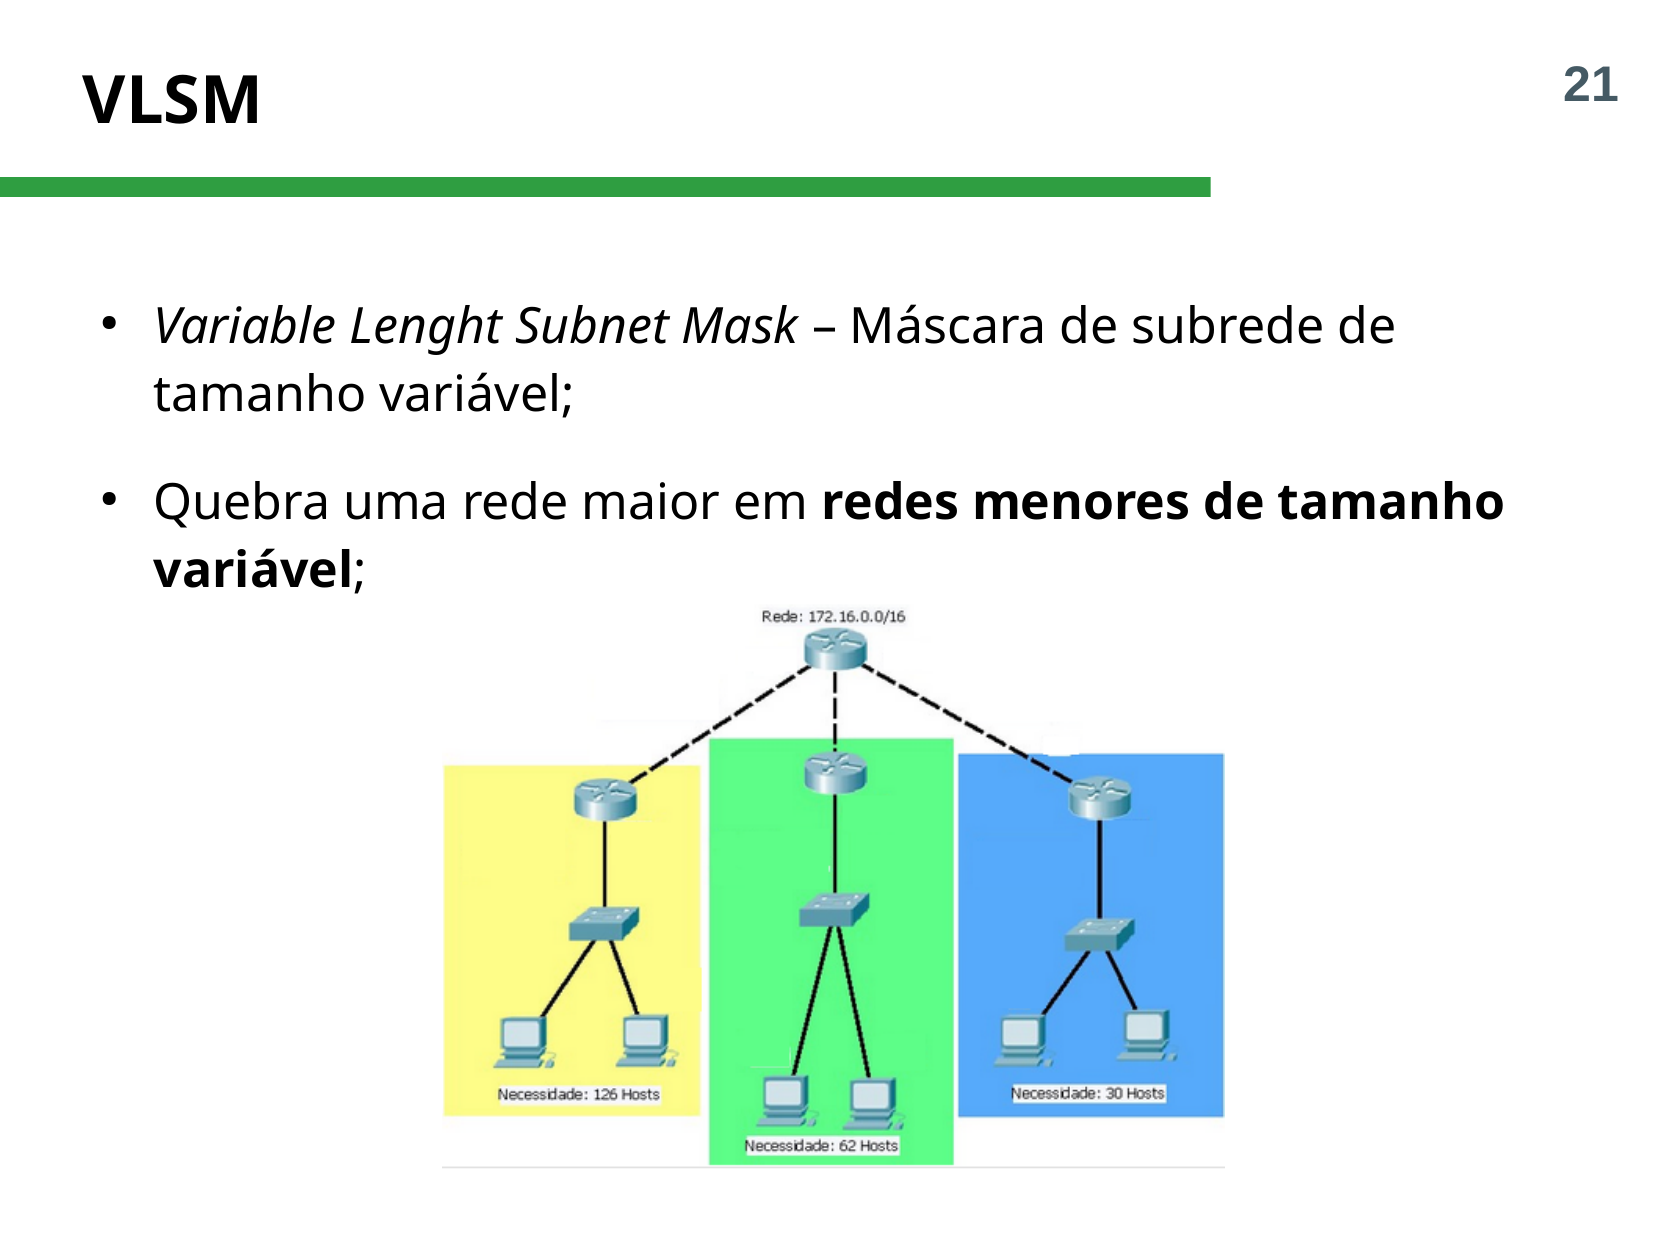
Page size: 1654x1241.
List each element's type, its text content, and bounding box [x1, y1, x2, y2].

picture [442, 603, 1225, 1170]
list Variable Lenght Subnet Mask – Máscara de subrede de tamanho variável; Quebra uma rede maior em redes menores de tamanho variável; [82, 290, 1571, 1010]
title VLSM [82, 0, 1152, 202]
